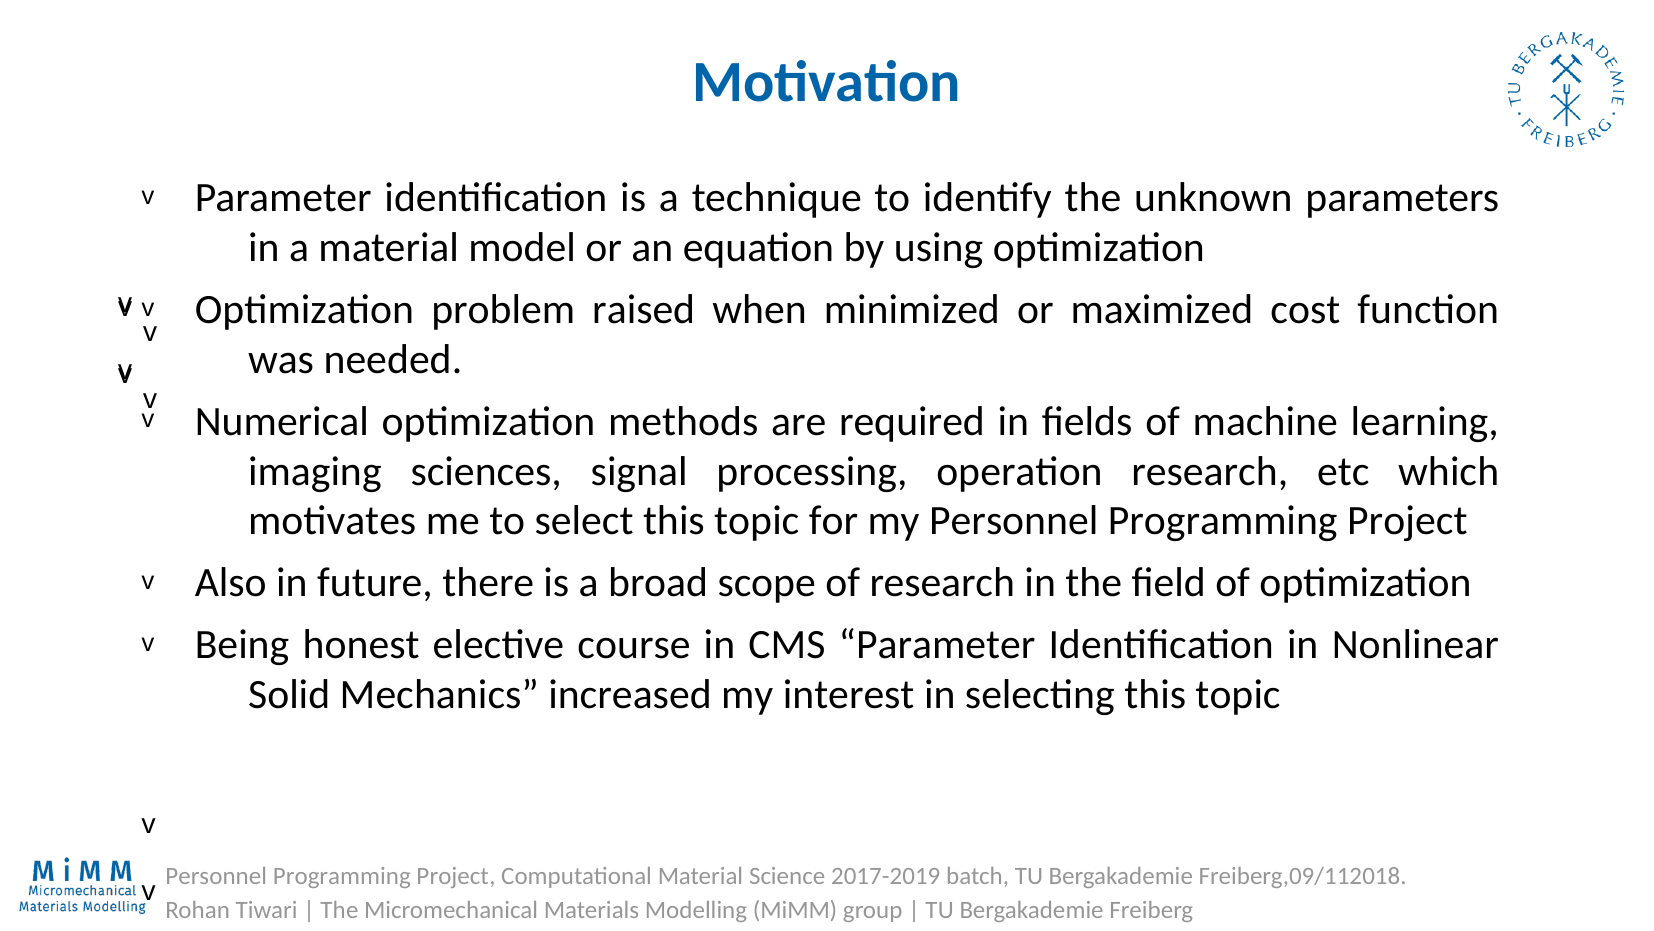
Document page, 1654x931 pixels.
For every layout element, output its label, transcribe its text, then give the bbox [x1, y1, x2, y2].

text_box [82, 146, 1265, 808]
text_box Motivation [82, 43, 1571, 114]
text_box Personnel Programming Project, Computational Material Science 2017-2019 batch, TU Bergakademie Freiberg,09/112018. Rohan Tiwari | The Micromechanical Materials Modelling (MiMM) group | TU Bergakademie Freiberg [165, 854, 1607, 919]
text_box Parameter identification is a technique to identify the unknown parameters in a material model or an equation by using optimization Optimization problem raised when minimized or maximized cost function was needed. Numerical optimization methods are required in fields of machine learning, imaging sciences, signal processing, operation research, etc which motivates me to select this topic for my Personnel Programming Project Also in future, there is a broad scope of research in the field of optimization Being honest elective course in CMS “Parameter Identification in Nonlinear Solid Mechanics” increased my interest in selecting this topic [106, 169, 1501, 833]
